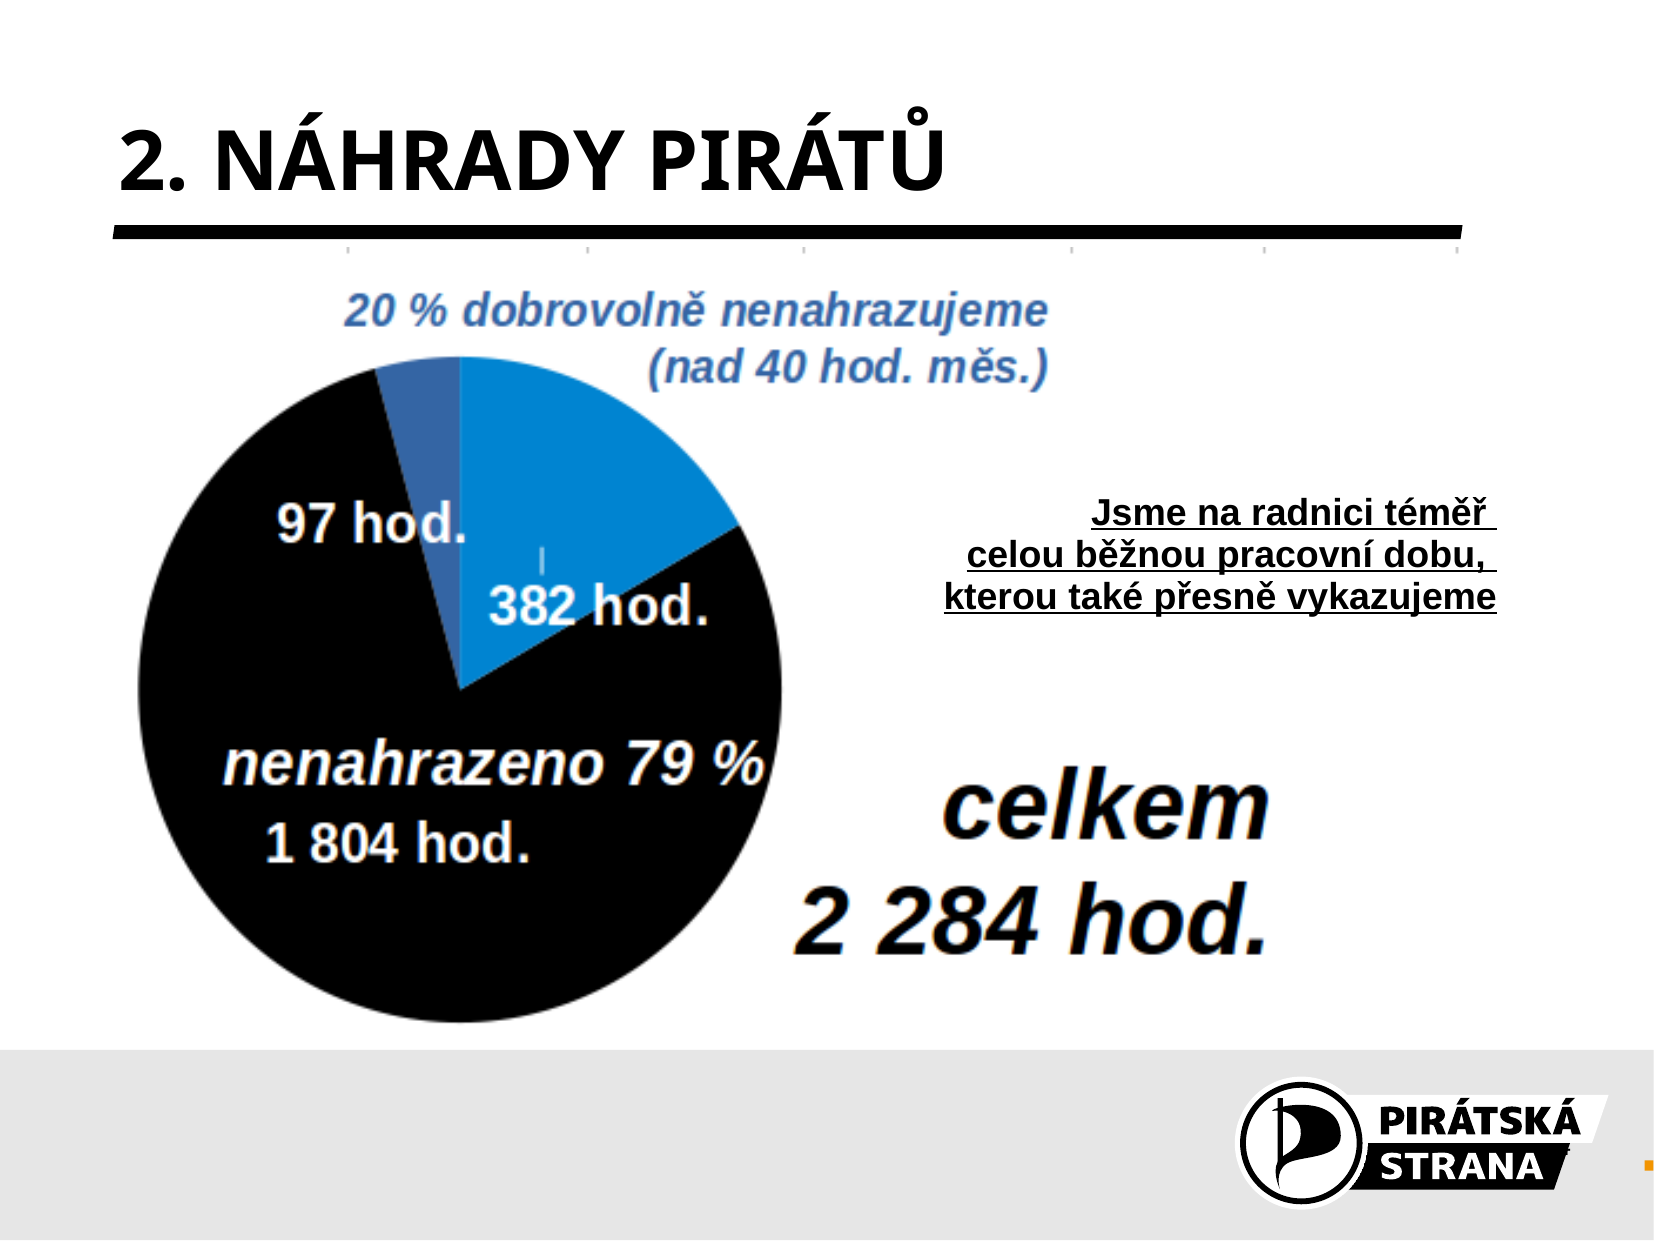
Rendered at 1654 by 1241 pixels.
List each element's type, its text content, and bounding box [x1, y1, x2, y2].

text_box Jsme na radnici téměř celou běžnou pracovní dobu, kterou také přesně vykazujeme [928, 484, 1512, 626]
picture [129, 247, 1473, 1035]
title 2. NÁHRADY PIRÁTŮ [118, 8, 1576, 216]
